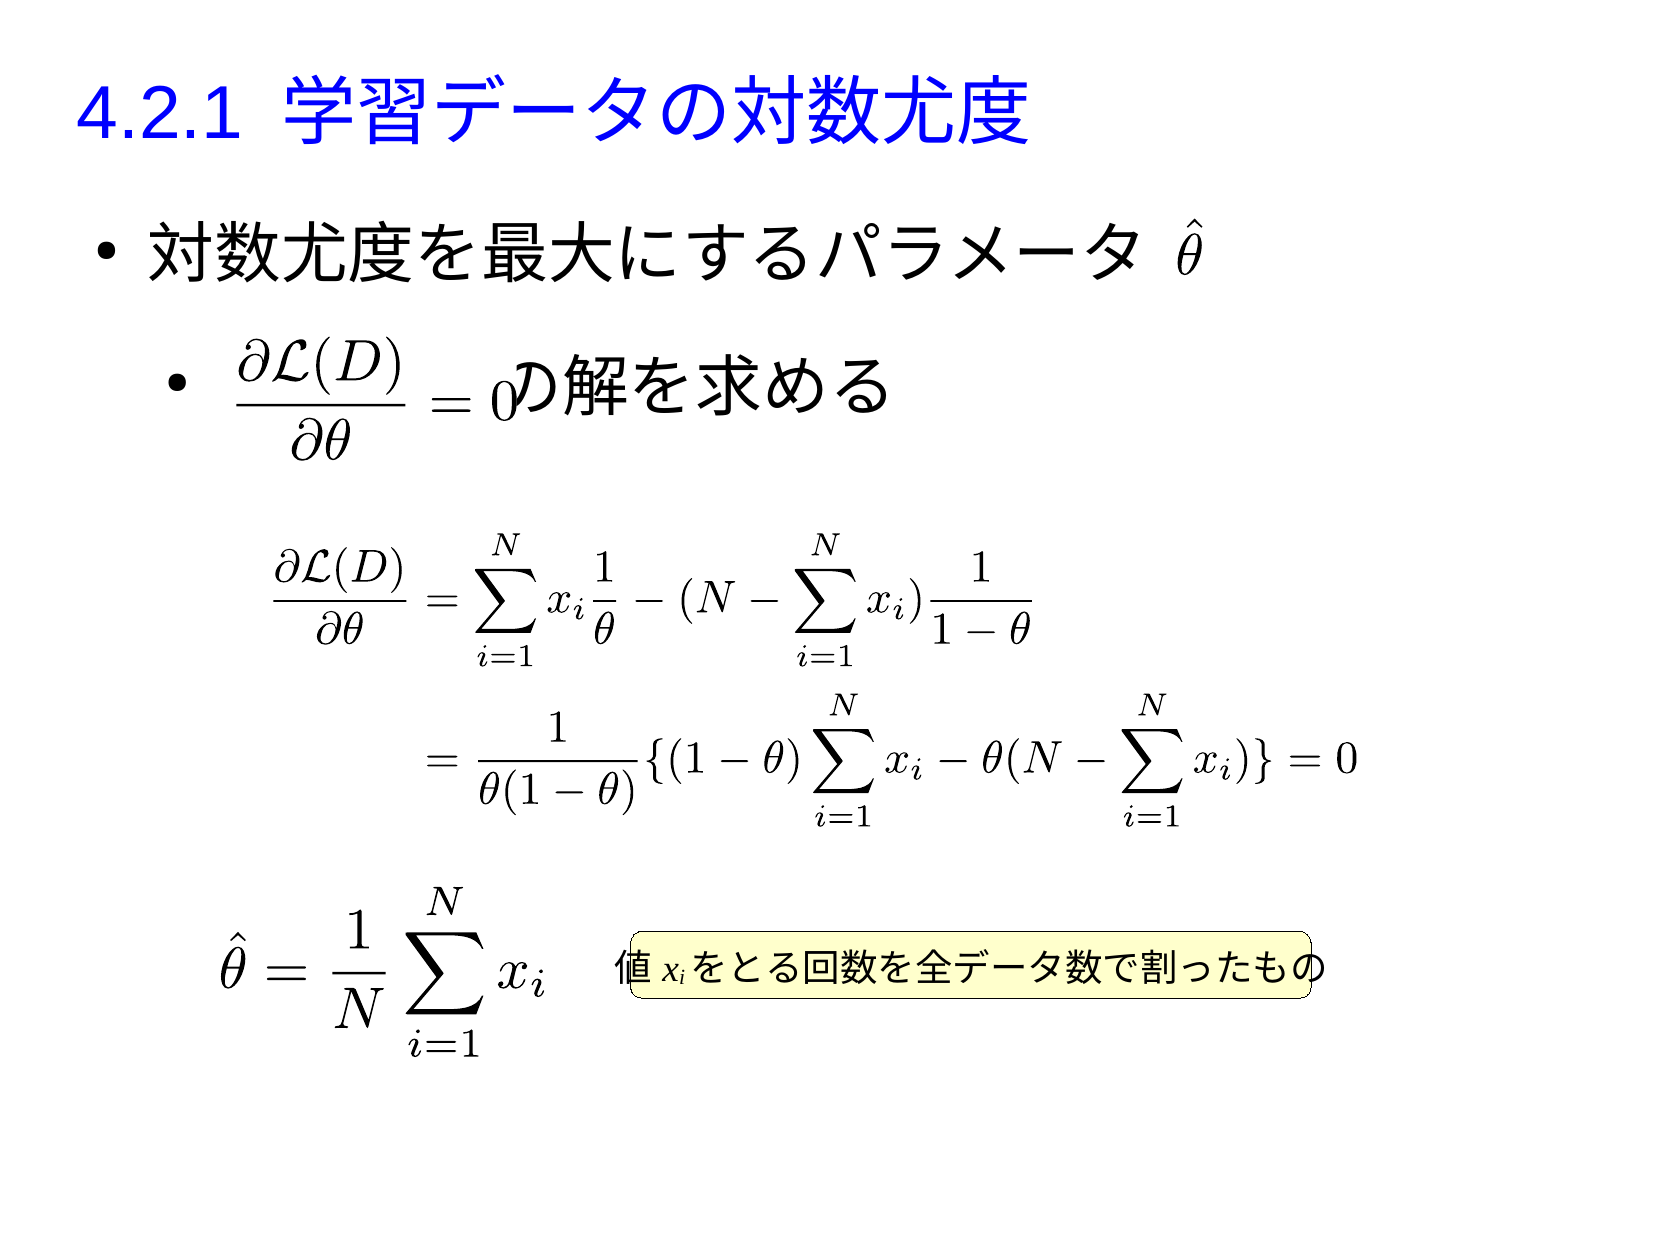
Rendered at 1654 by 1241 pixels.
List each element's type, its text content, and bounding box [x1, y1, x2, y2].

text_box 値xiをとる回数を全データ数で割ったもの [630, 931, 1312, 999]
text_box [1175, 218, 1210, 276]
title 4.2.1 学習データの対数尤度 [76, 42, 1565, 178]
text_box [218, 886, 547, 1058]
text_box [273, 533, 1359, 827]
list 対数尤度を最大にするパラメータ の解を求める [76, 206, 1565, 1063]
text_box [236, 336, 517, 461]
